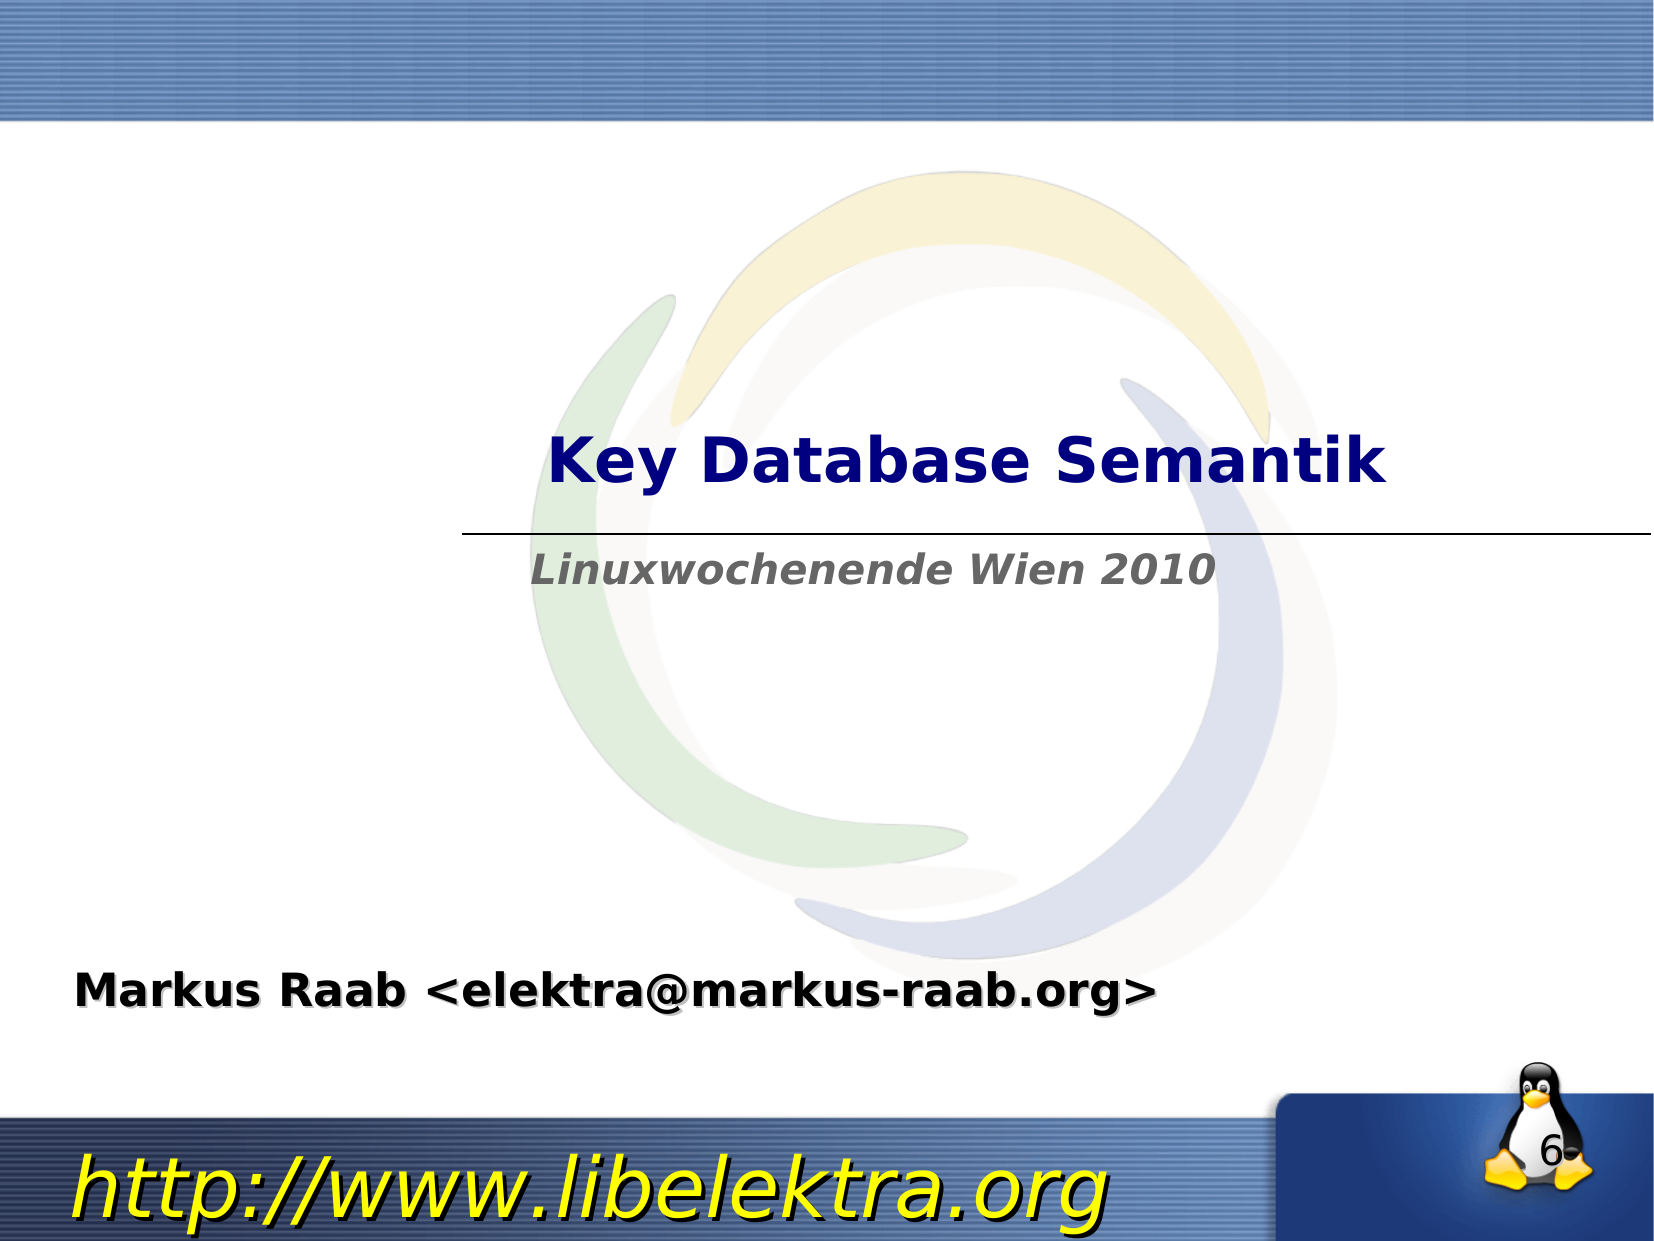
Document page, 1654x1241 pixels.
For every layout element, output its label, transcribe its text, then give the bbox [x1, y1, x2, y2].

text_box Linuxwochenende Wien 2010 [515, 538, 1448, 685]
picture [0, 1061, 1654, 1241]
text_box <Nummer> [1312, 1122, 1565, 1178]
text_box Key Database Semantik [531, 413, 1434, 511]
picture [0, 0, 1654, 533]
text_box Markus Raab <elektra@markus-raab.org> [58, 953, 1481, 1030]
picture [481, 535, 1374, 953]
